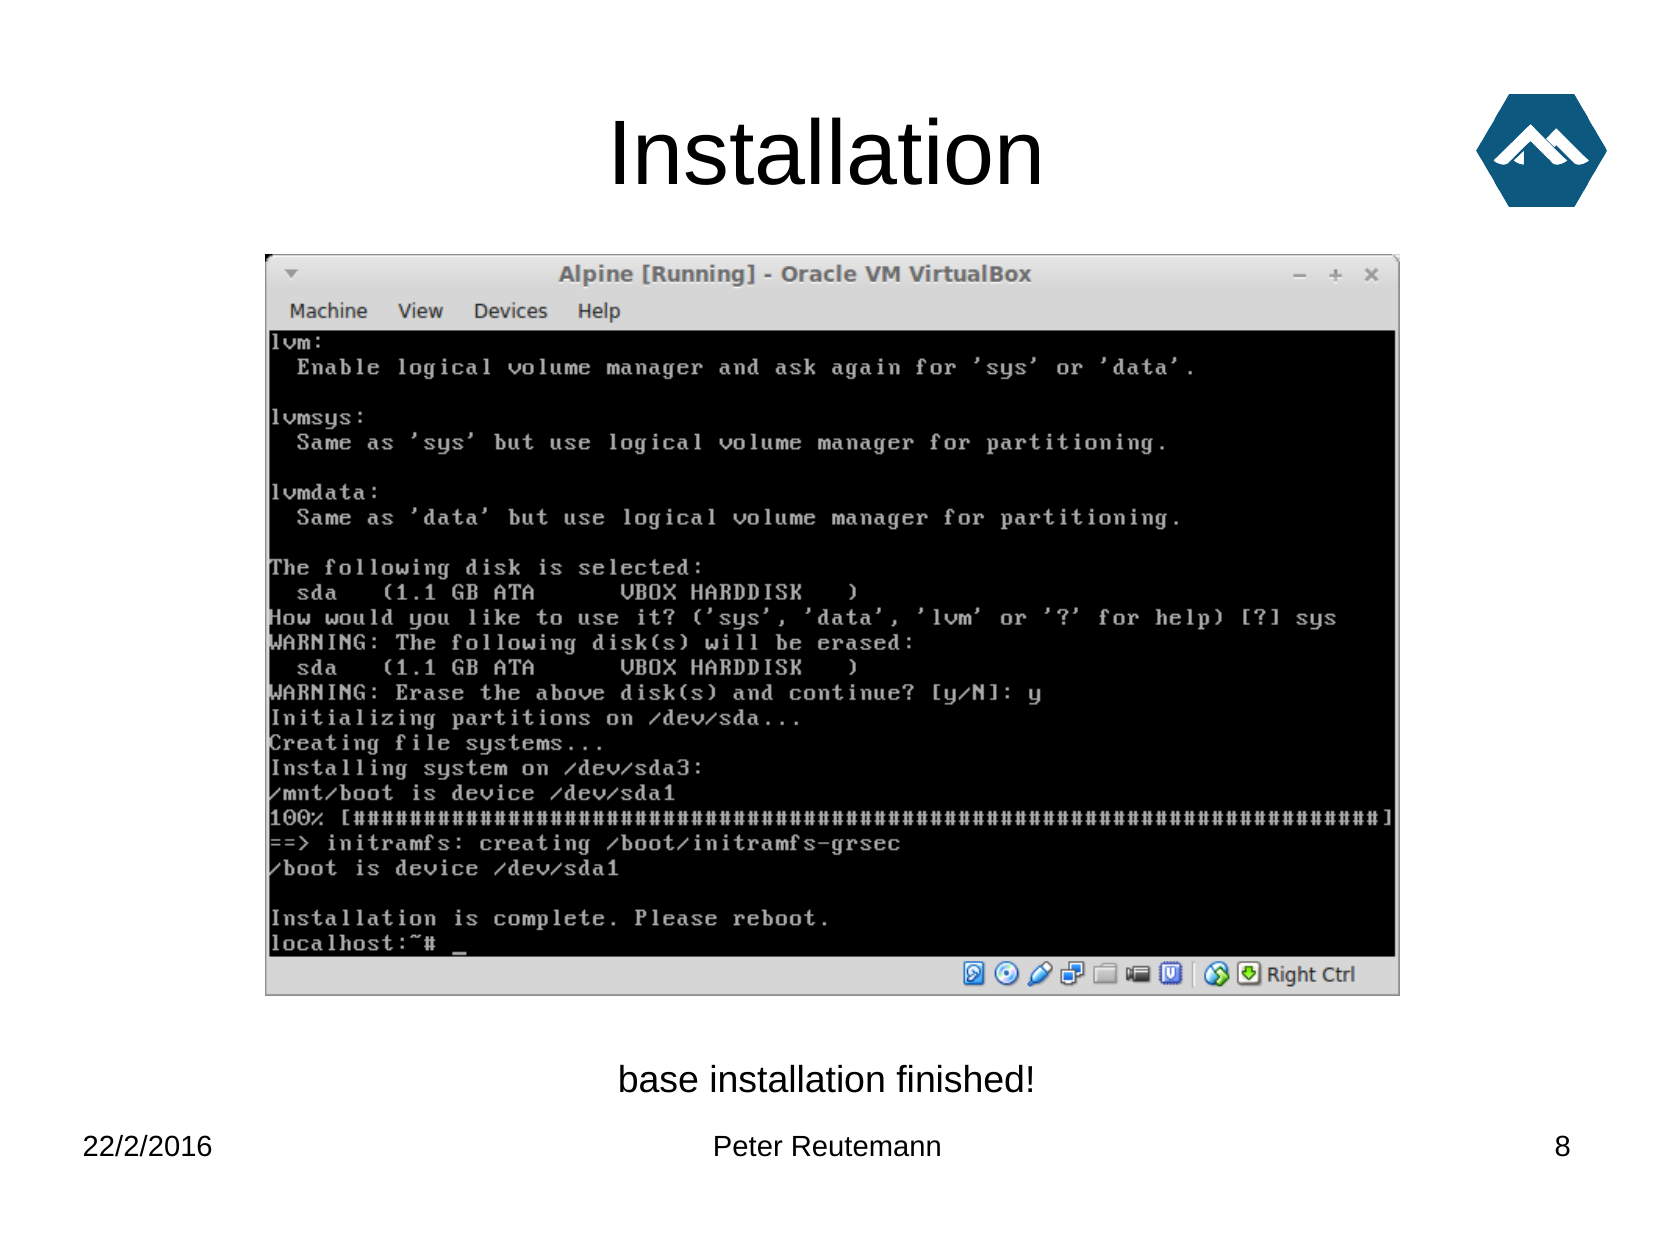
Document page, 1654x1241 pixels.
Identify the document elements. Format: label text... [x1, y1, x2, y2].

picture [1476, 94, 1607, 207]
picture [265, 254, 1400, 996]
text_box base installation finished! [603, 1051, 1051, 1108]
title Installation [82, 49, 1571, 257]
